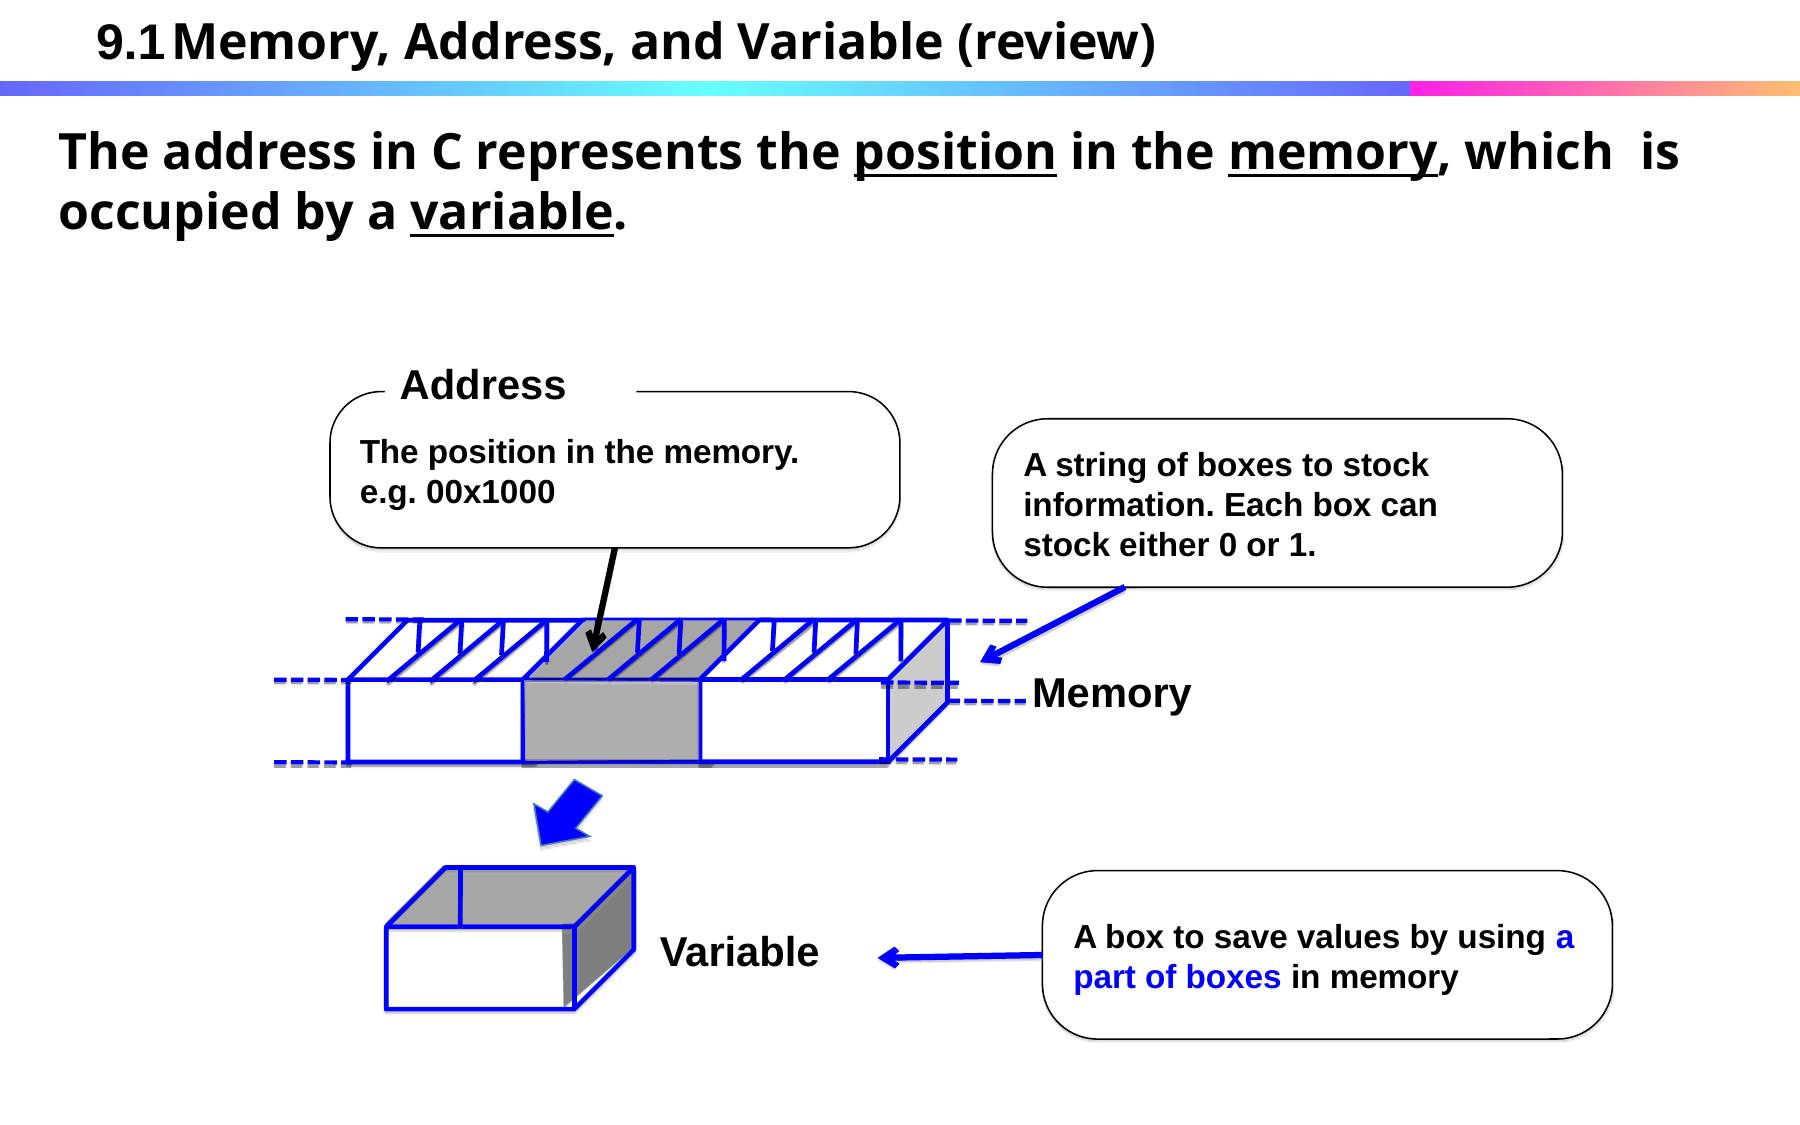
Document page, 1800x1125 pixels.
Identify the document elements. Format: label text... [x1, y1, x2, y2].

text_box [858, 621, 898, 655]
text_box [463, 622, 500, 654]
text_box Variable [644, 916, 897, 982]
text_box Address [384, 350, 637, 416]
text_box [348, 619, 948, 762]
text_box 9.1 Memory, Address, and Variable (review) [81, 2, 1172, 77]
text_box [384, 865, 443, 924]
text_box [0, 81, 1800, 96]
text_box [504, 622, 544, 656]
text_box [816, 621, 855, 654]
text_box [727, 620, 758, 651]
text_box [533, 779, 603, 846]
text_box [577, 879, 631, 996]
text_box A string of boxes to stock information. Each box can stock either 0 or 1. [992, 418, 1563, 588]
text_box The address in C represents the position in the memory, which is occupied by a variable. [43, 112, 1720, 248]
text_box [397, 874, 457, 924]
text_box [562, 933, 572, 1006]
text_box Memory [1017, 658, 1269, 724]
text_box The position in the memory. e.g. 00x1000 [330, 391, 900, 548]
text_box [463, 874, 622, 924]
text_box A box to save values by using a part of boxes in memory [1042, 870, 1613, 1040]
